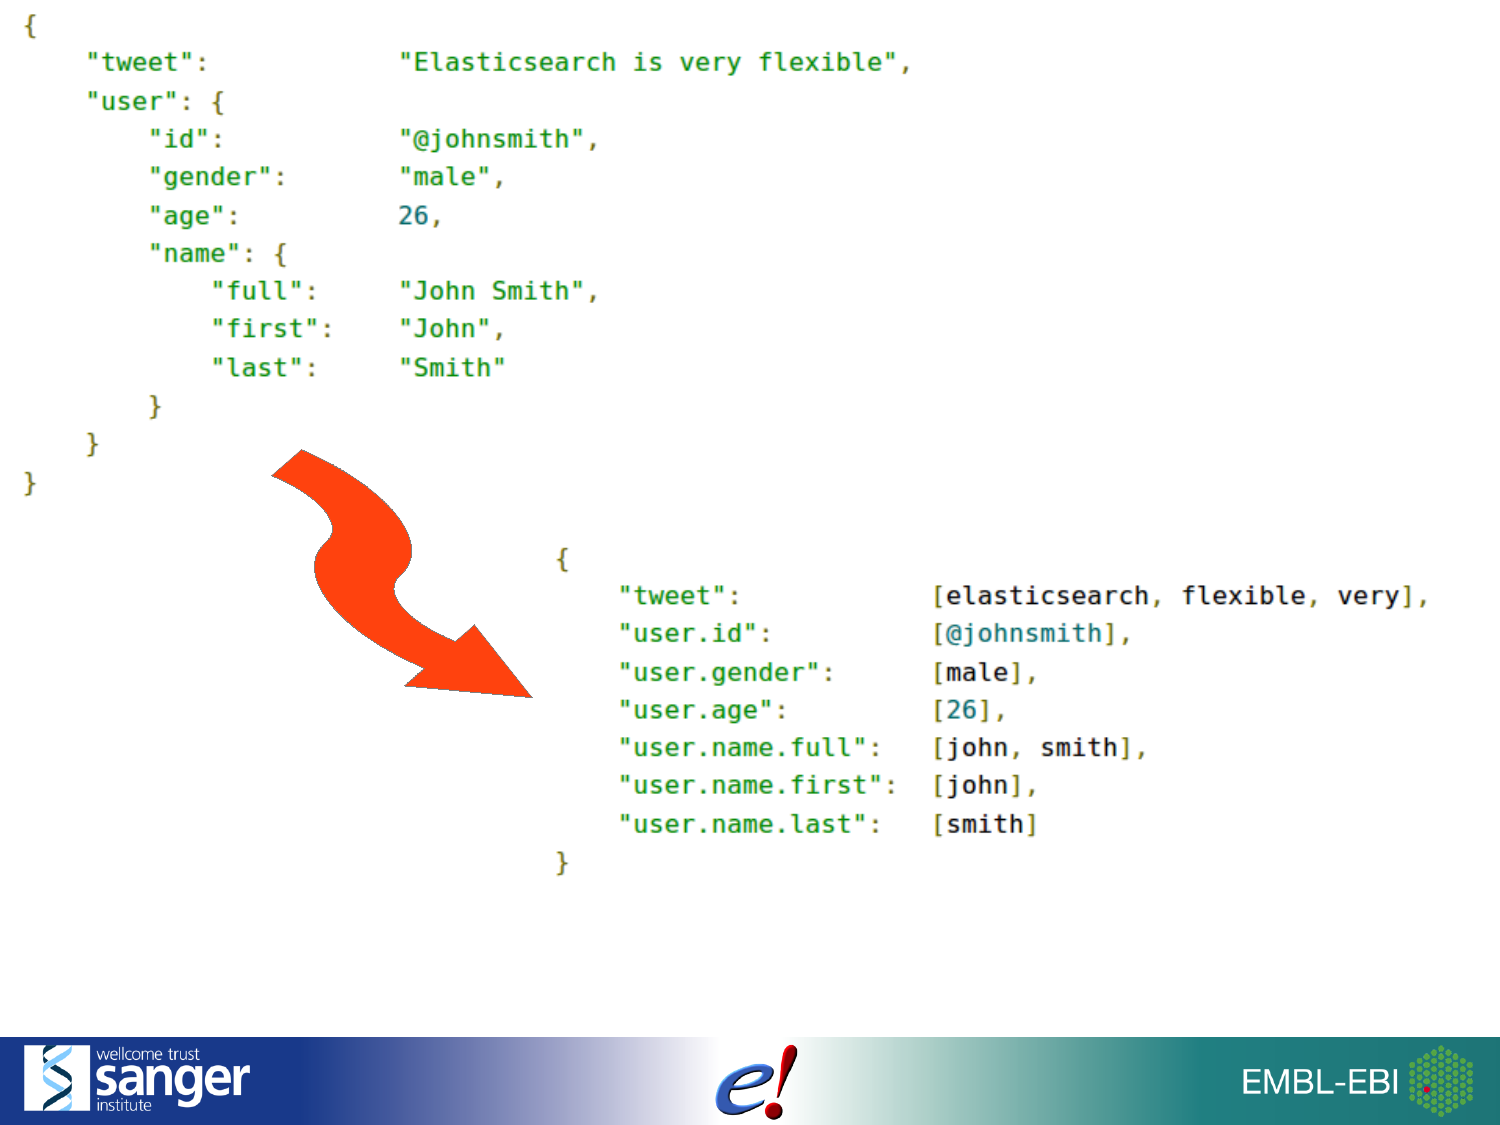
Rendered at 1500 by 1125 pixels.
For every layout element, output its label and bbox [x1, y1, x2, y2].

picture [0, 1037, 1500, 1125]
picture [1, 0, 922, 502]
picture [541, 531, 1430, 880]
text_box [271, 449, 533, 698]
